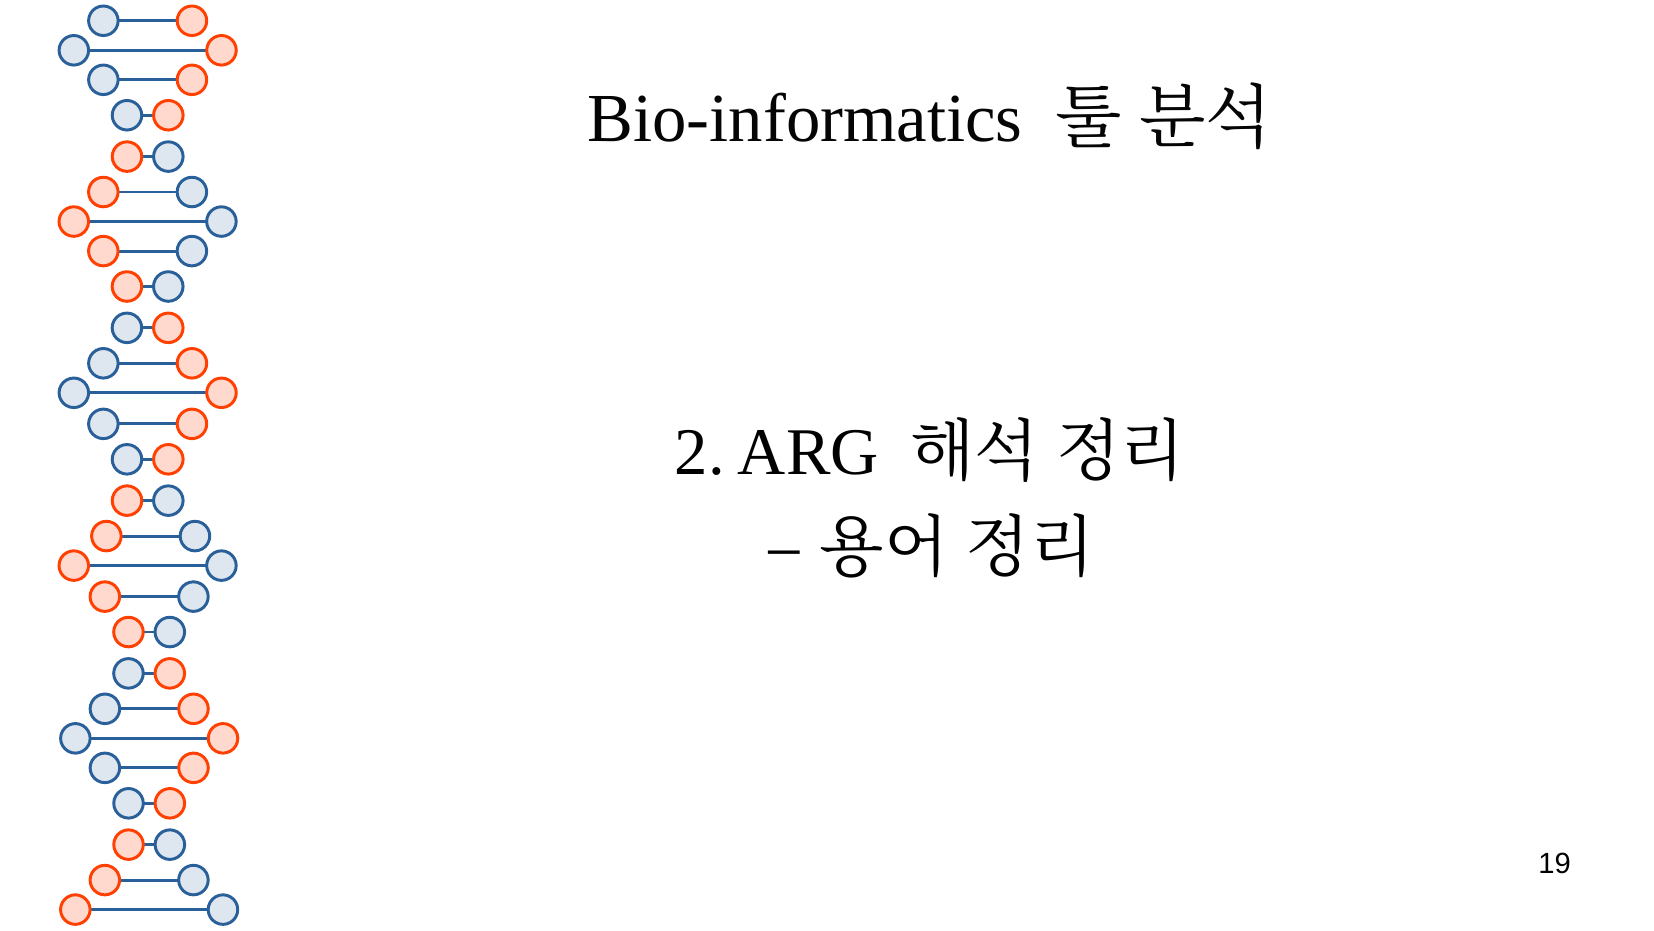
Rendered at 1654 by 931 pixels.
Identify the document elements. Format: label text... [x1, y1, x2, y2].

subtitle 2. ARG 해석 정리 – 용어 정리 [265, 224, 1595, 764]
title Bio-informatics 툴 분석 [265, 35, 1595, 189]
